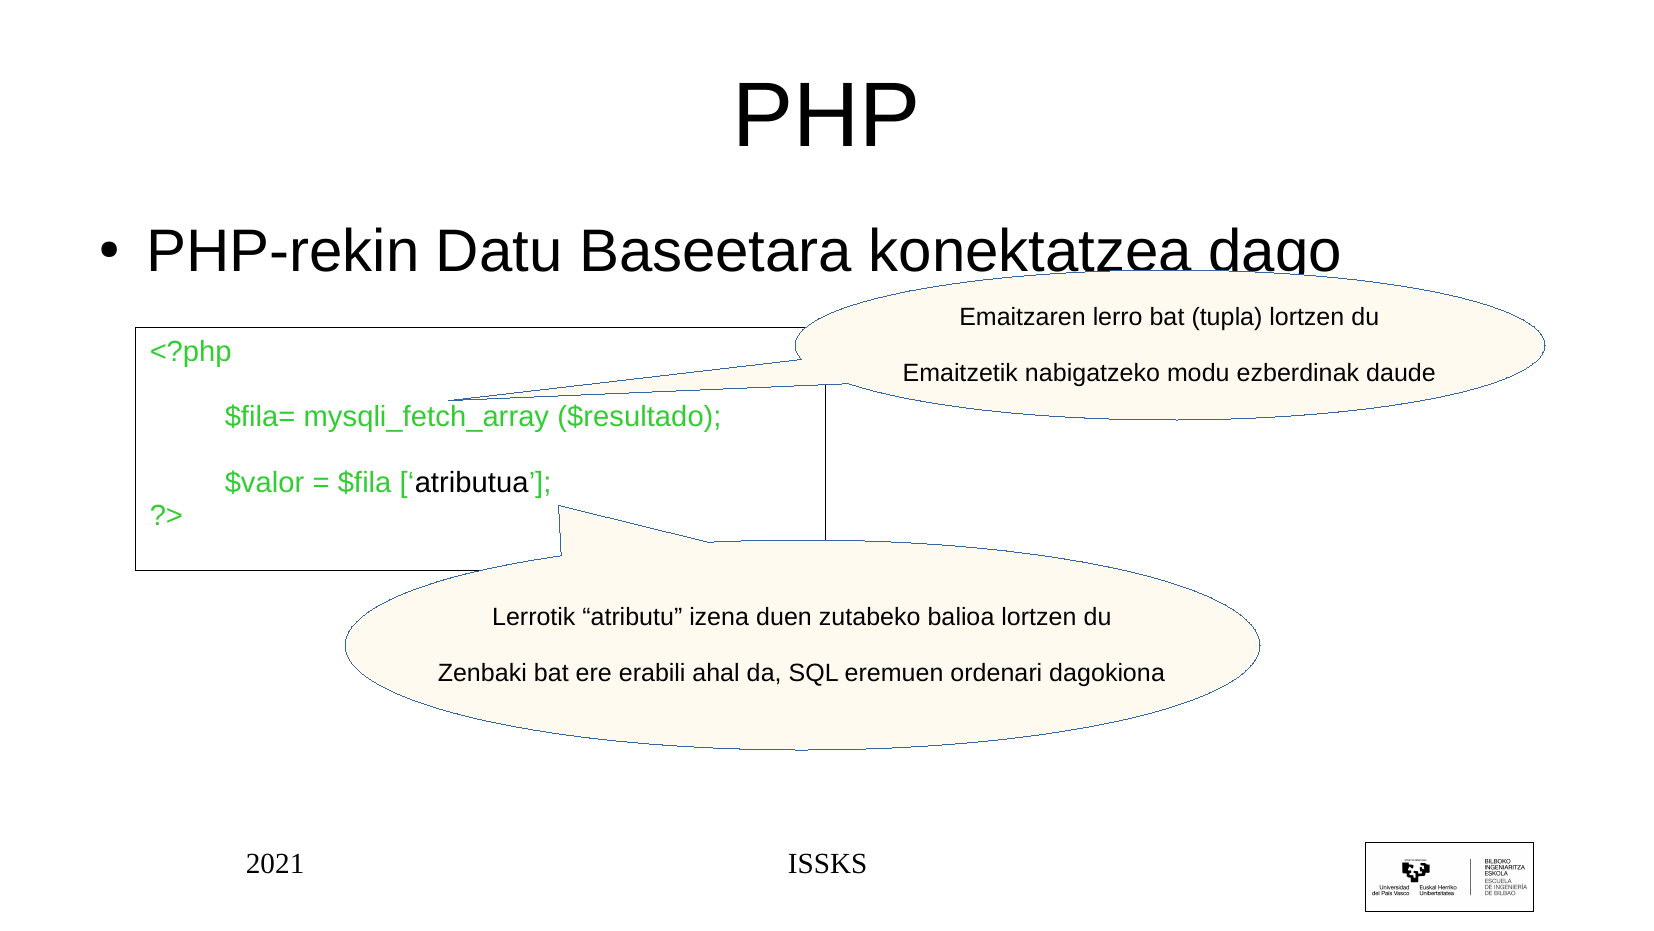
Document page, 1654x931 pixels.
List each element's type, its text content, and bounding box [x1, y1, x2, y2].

text_box Emaitzaren lerro bat (tupla) lortzen du Emaitzetik nabigatzeko modu ezberdinak daude [448, 270, 1546, 421]
title PHP [82, 37, 1571, 193]
text_box <?php $fila= mysqli_fetch_array ($resultado); $valor = $fila [‘atributua’]; ?> [135, 327, 826, 571]
picture [1366, 843, 1533, 911]
list PHP-rekin Datu Baseetara konektatzea dago [82, 217, 1456, 301]
text_box Lerrotik “atributu” izena duen zutabeko balioa lortzen du Zenbaki bat ere erabili ahal da, SQL eremuen ordenari dagokiona [345, 505, 1261, 751]
